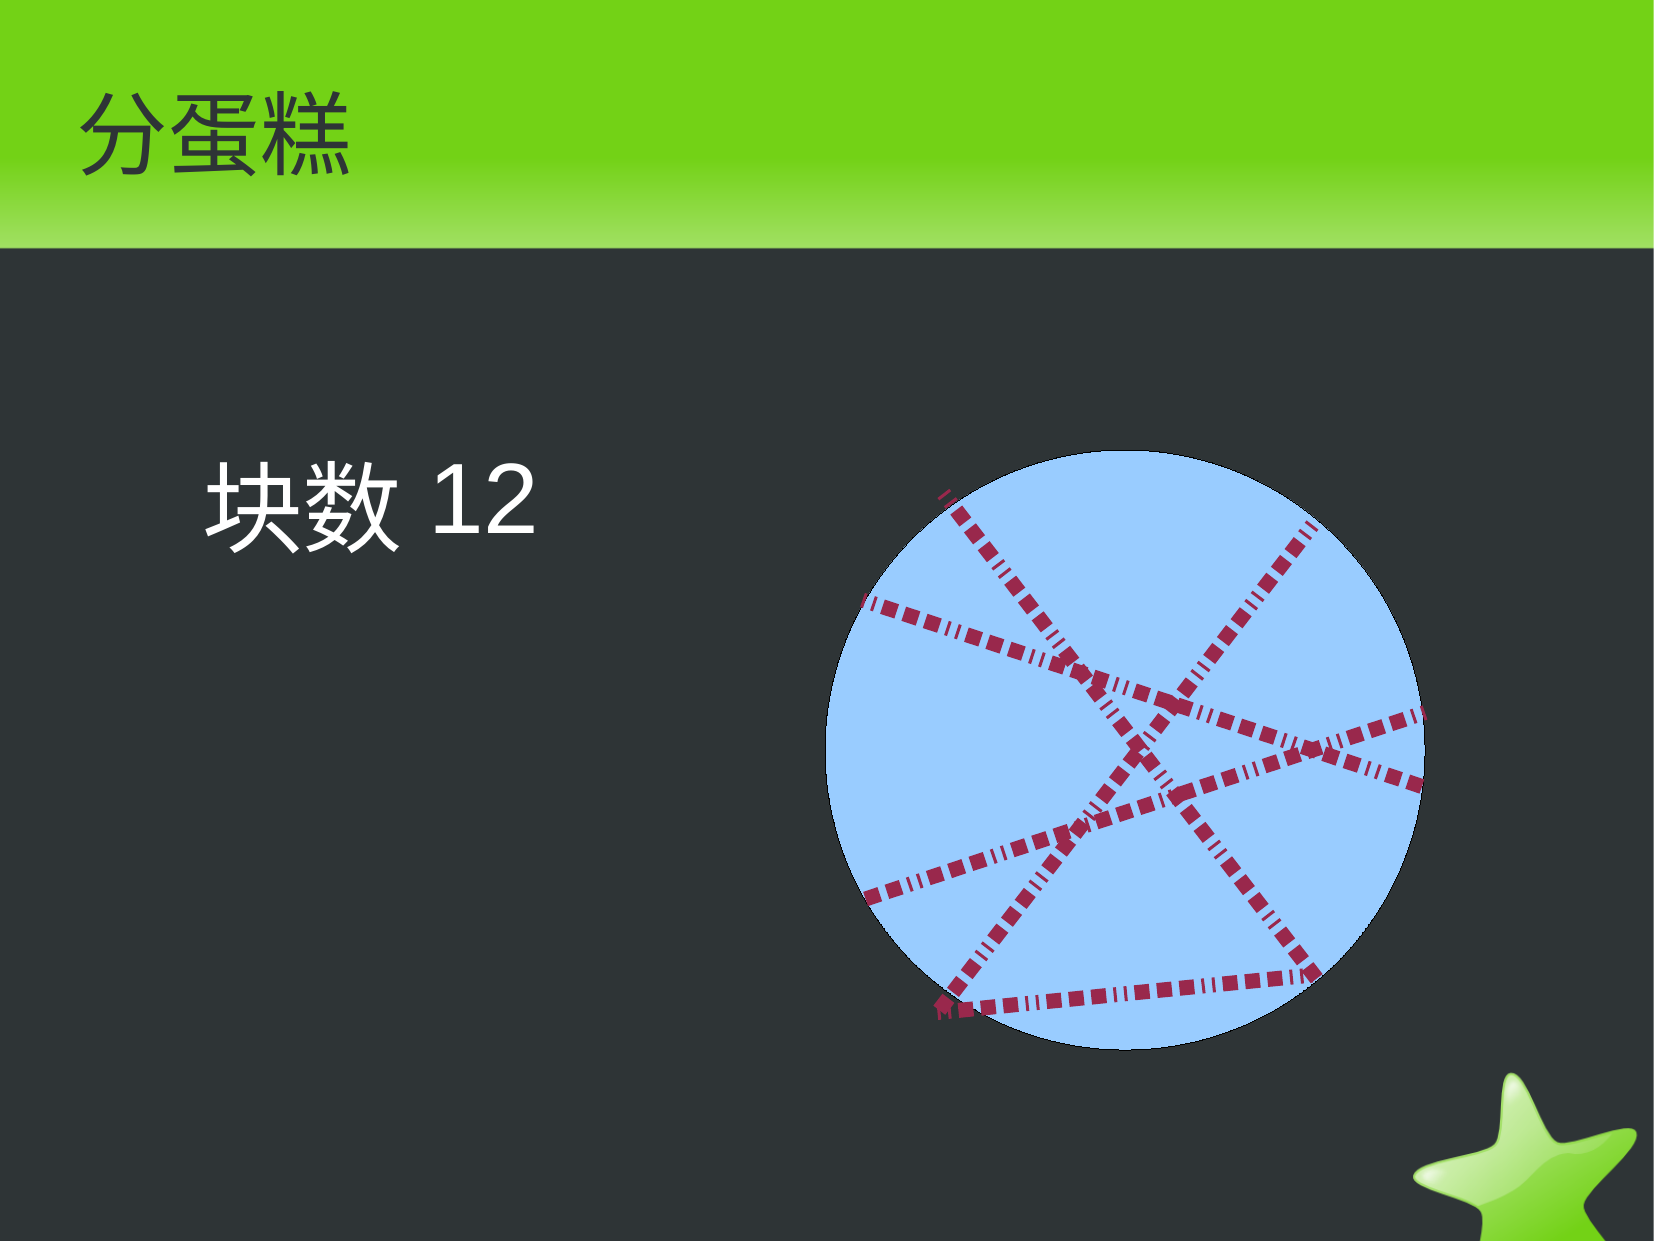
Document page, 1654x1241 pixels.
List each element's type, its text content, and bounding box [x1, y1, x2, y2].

picture [0, 0, 1654, 1241]
text_box [825, 450, 1426, 1051]
text_box <number> [413, 435, 899, 563]
text_box 块数 [187, 431, 418, 563]
title 分蛋糕 [76, 29, 1565, 237]
